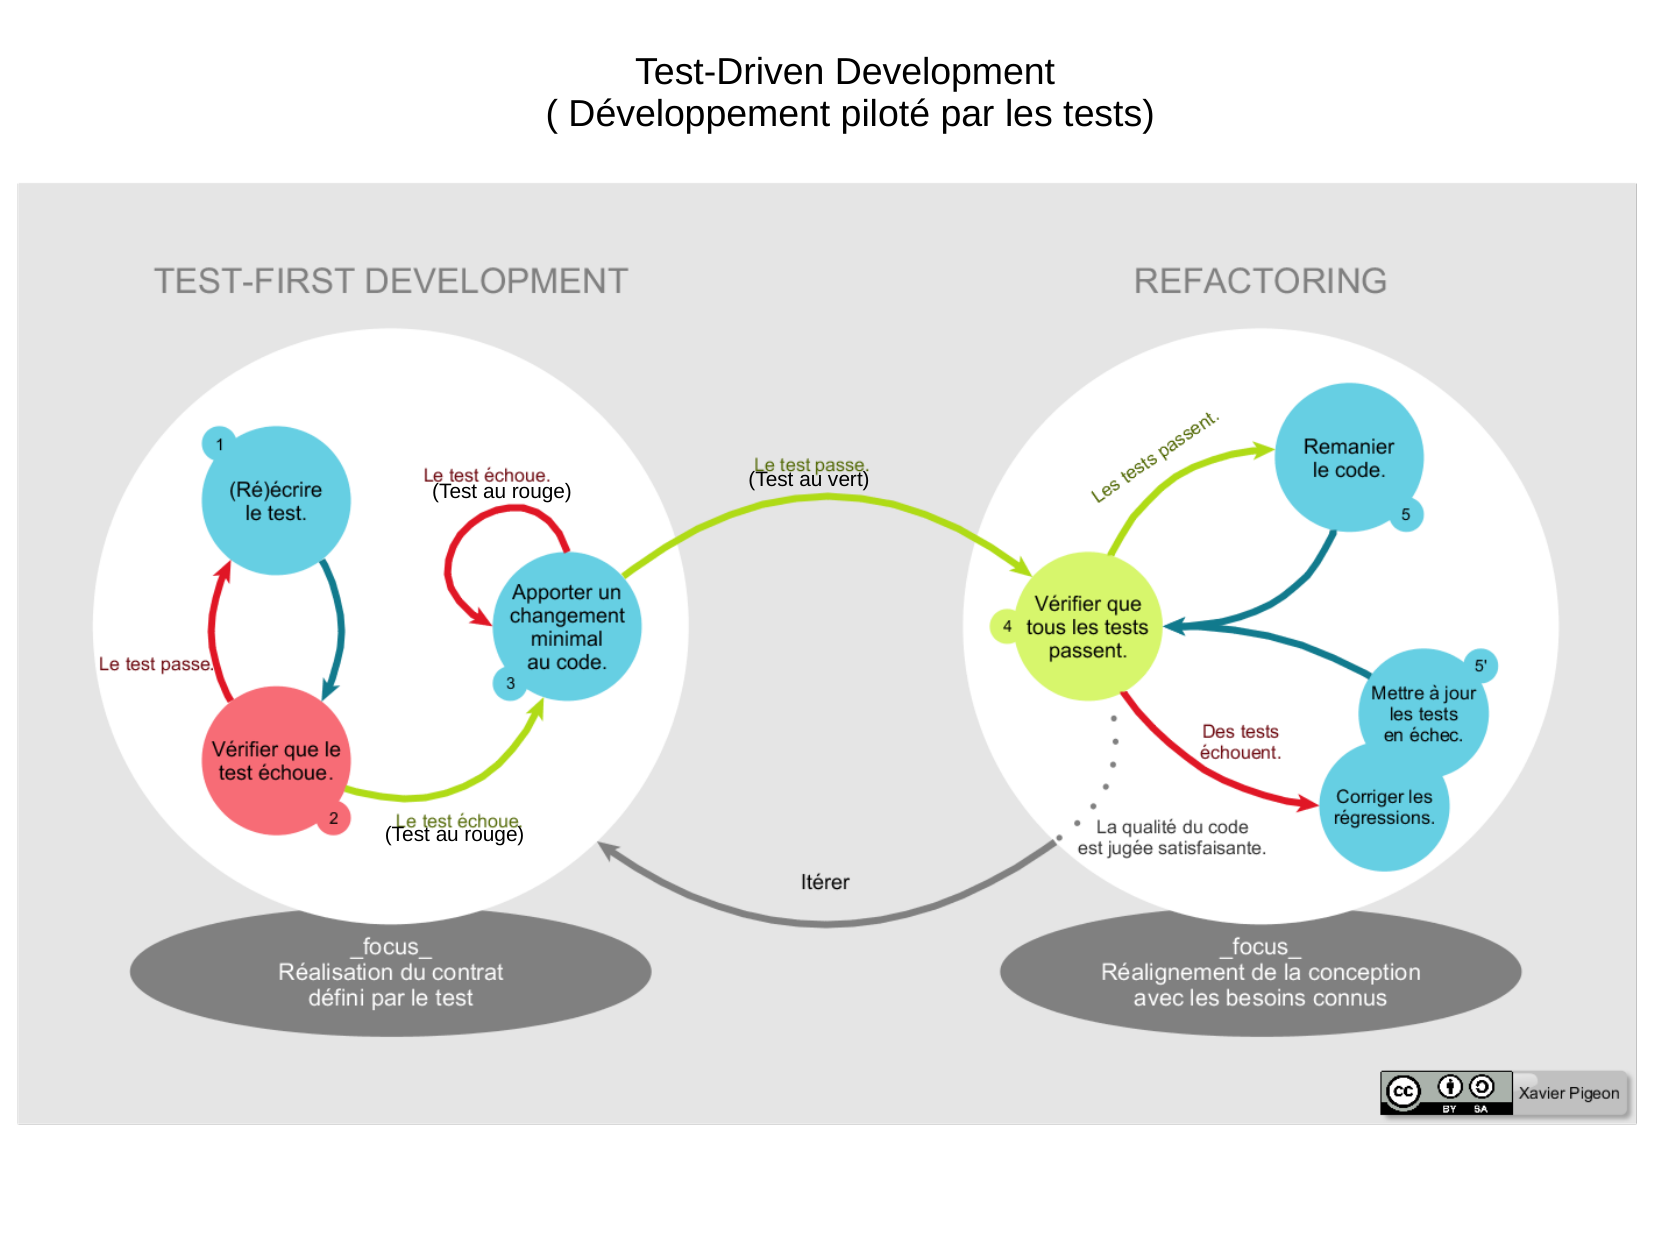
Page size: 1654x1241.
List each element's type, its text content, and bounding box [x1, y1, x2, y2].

text_box Test-Driven Development ( Développement piloté par les tests) [413, 42, 1288, 142]
picture [0, 165, 1654, 1143]
text_box (Test au rouge) [366, 472, 638, 572]
text_box (Test au vert) [673, 460, 945, 560]
text_box (Test au rouge) [318, 814, 591, 914]
